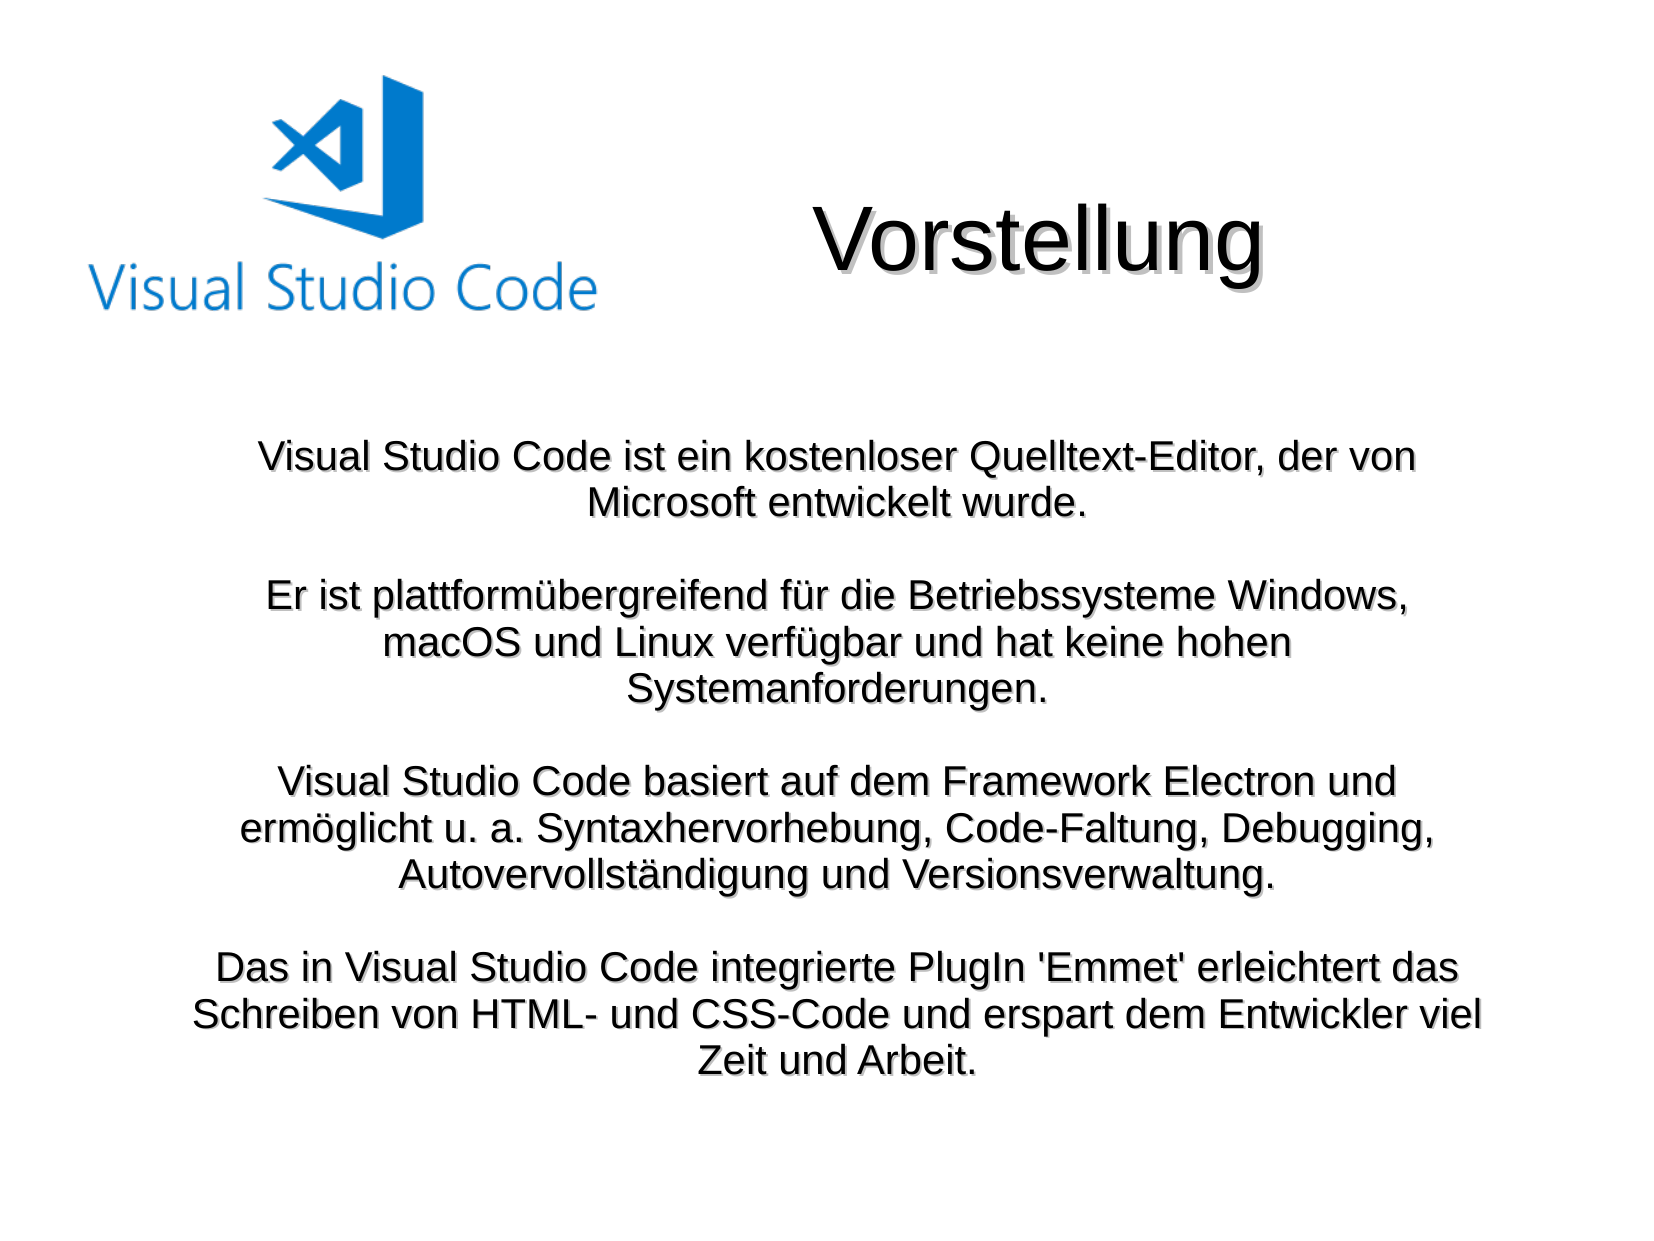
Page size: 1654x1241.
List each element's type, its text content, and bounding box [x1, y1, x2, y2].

text_box Visual Studio Code ist ein kostenloser Quelltext-Editor, der von Microsoft entwickelt wurde. Er ist plattformübergreifend für die Betriebssysteme Windows, macOS und Linux verfügbar und hat keine hohen Systemanforderungen. Visual Studio Code basiert auf dem Framework Electron und ermöglicht u. a. Syntaxhervorhebung, Code-Faltung, Debugging, Autovervollständigung und Versionsverwaltung. Das in Visual Studio Code integrierte PlugIn 'Emmet' erleichtert das Schreiben von HTML- und CSS-Code und erspart dem Entwickler viel Zeit und Arbeit. [177, 425, 1501, 1158]
picture [47, 43, 638, 343]
title Vorstellung [767, 135, 1312, 343]
